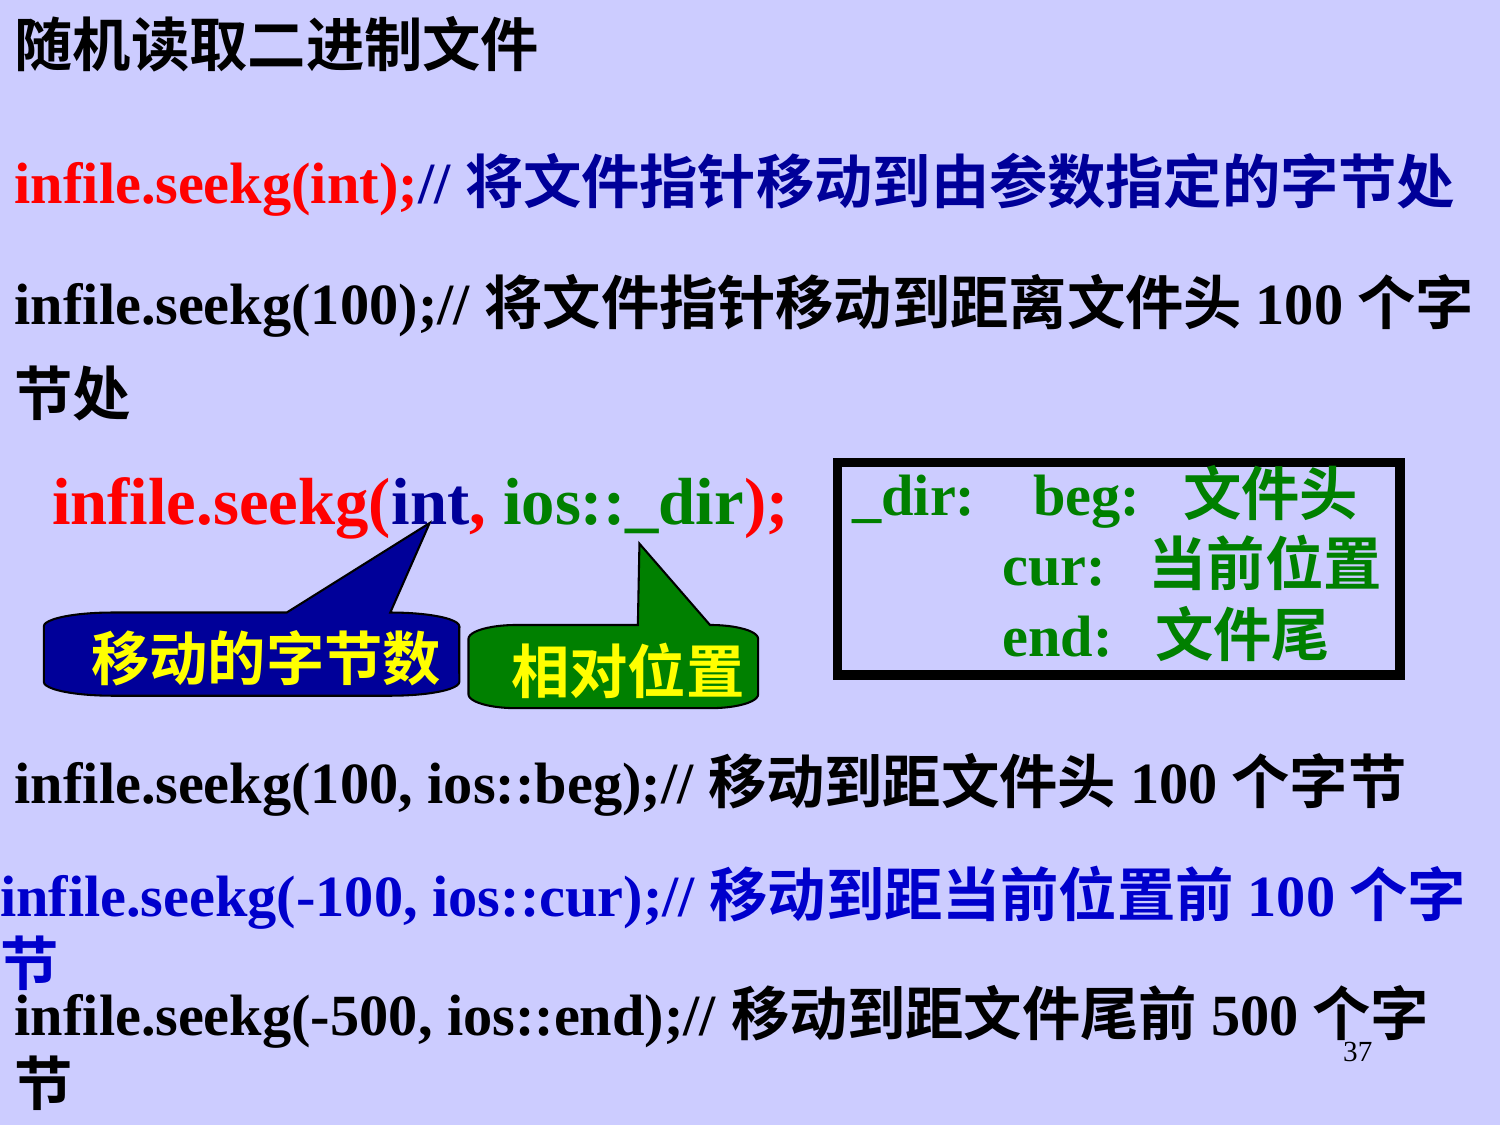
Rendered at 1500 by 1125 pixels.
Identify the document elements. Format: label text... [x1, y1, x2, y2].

text_box infile.seekg(-500, ios::end);//移动到距文件尾前500个字节 [0, 969, 1500, 1125]
text_box _dir: beg: 文件头 cur: 当前位置 end: 文件尾 [837, 462, 1401, 676]
text_box 随机读取二进制文件 [0, 0, 1450, 86]
text_box infile.seekg(100);//将文件指针移动到距离文件头100个字节处 [0, 237, 1500, 435]
text_box infile.seekg(int);//将文件指针移动到由参数指定的字节处 [0, 137, 1500, 223]
text_box 相对位置 [468, 543, 759, 709]
text_box 移动的字节数 [43, 522, 460, 696]
text_box infile.seekg(100, ios::beg);//移动到距文件头100个字节 [0, 737, 1463, 823]
text_box infile.seekg(int, ios::_dir); [37, 449, 938, 546]
text_box infile.seekg(-100, ios::cur);//移动到距当前位置前100个字节 [0, 849, 1500, 969]
